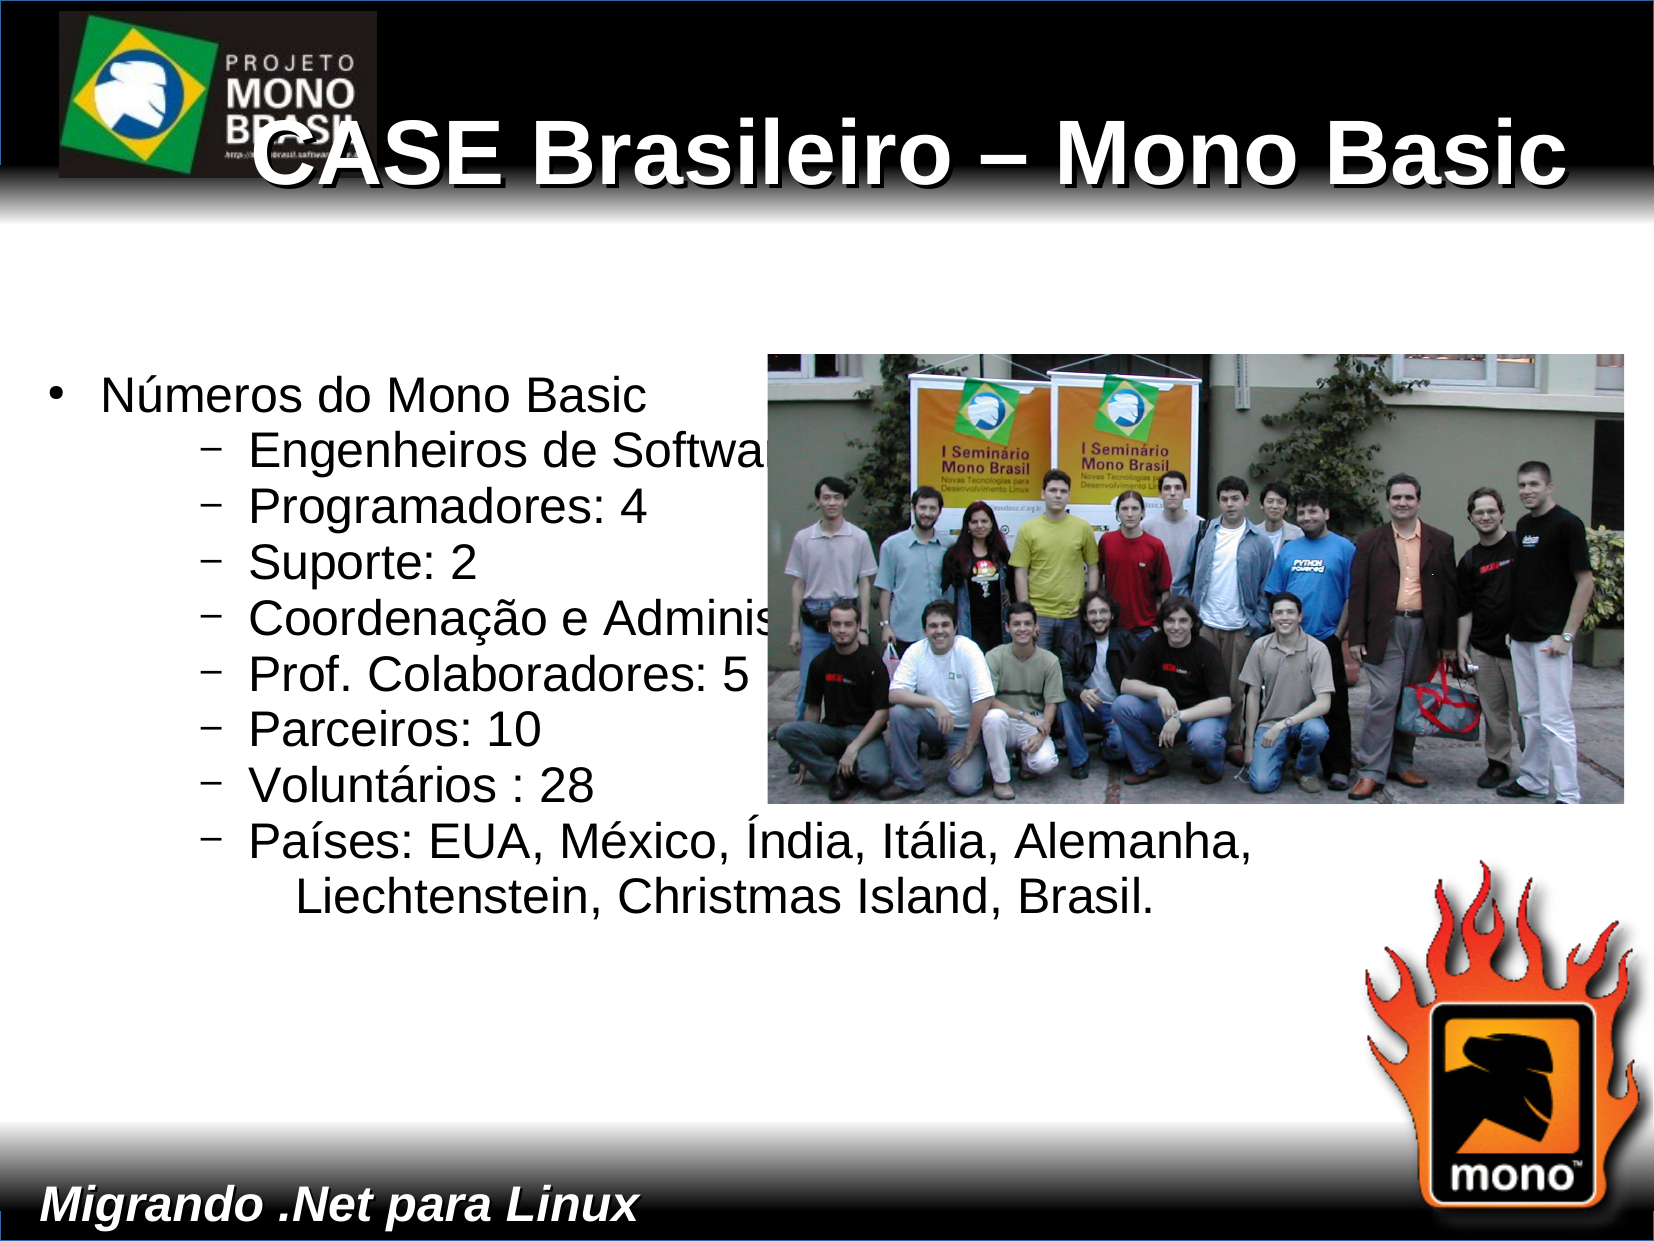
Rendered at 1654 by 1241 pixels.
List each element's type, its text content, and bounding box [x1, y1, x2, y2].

list Números do Mono Basic Engenheiros de Software : 2 Programadores: 4 Suporte: 2 Coordenação e Administração: 5 Prof. Colaboradores: 5 Parceiros: 10 Voluntários : 28 Países: EUA, México, Índia, Itália, Alemanha, Liechtenstein, Christmas Island, Brasil. [11, 366, 1329, 1171]
text_box Migrando .Net para Linux [24, 1169, 547, 1241]
picture [59, 11, 377, 178]
picture [767, 354, 1625, 804]
title CASE Brasileiro – Mono Basic [82, 49, 1571, 257]
picture [1302, 805, 1654, 1241]
